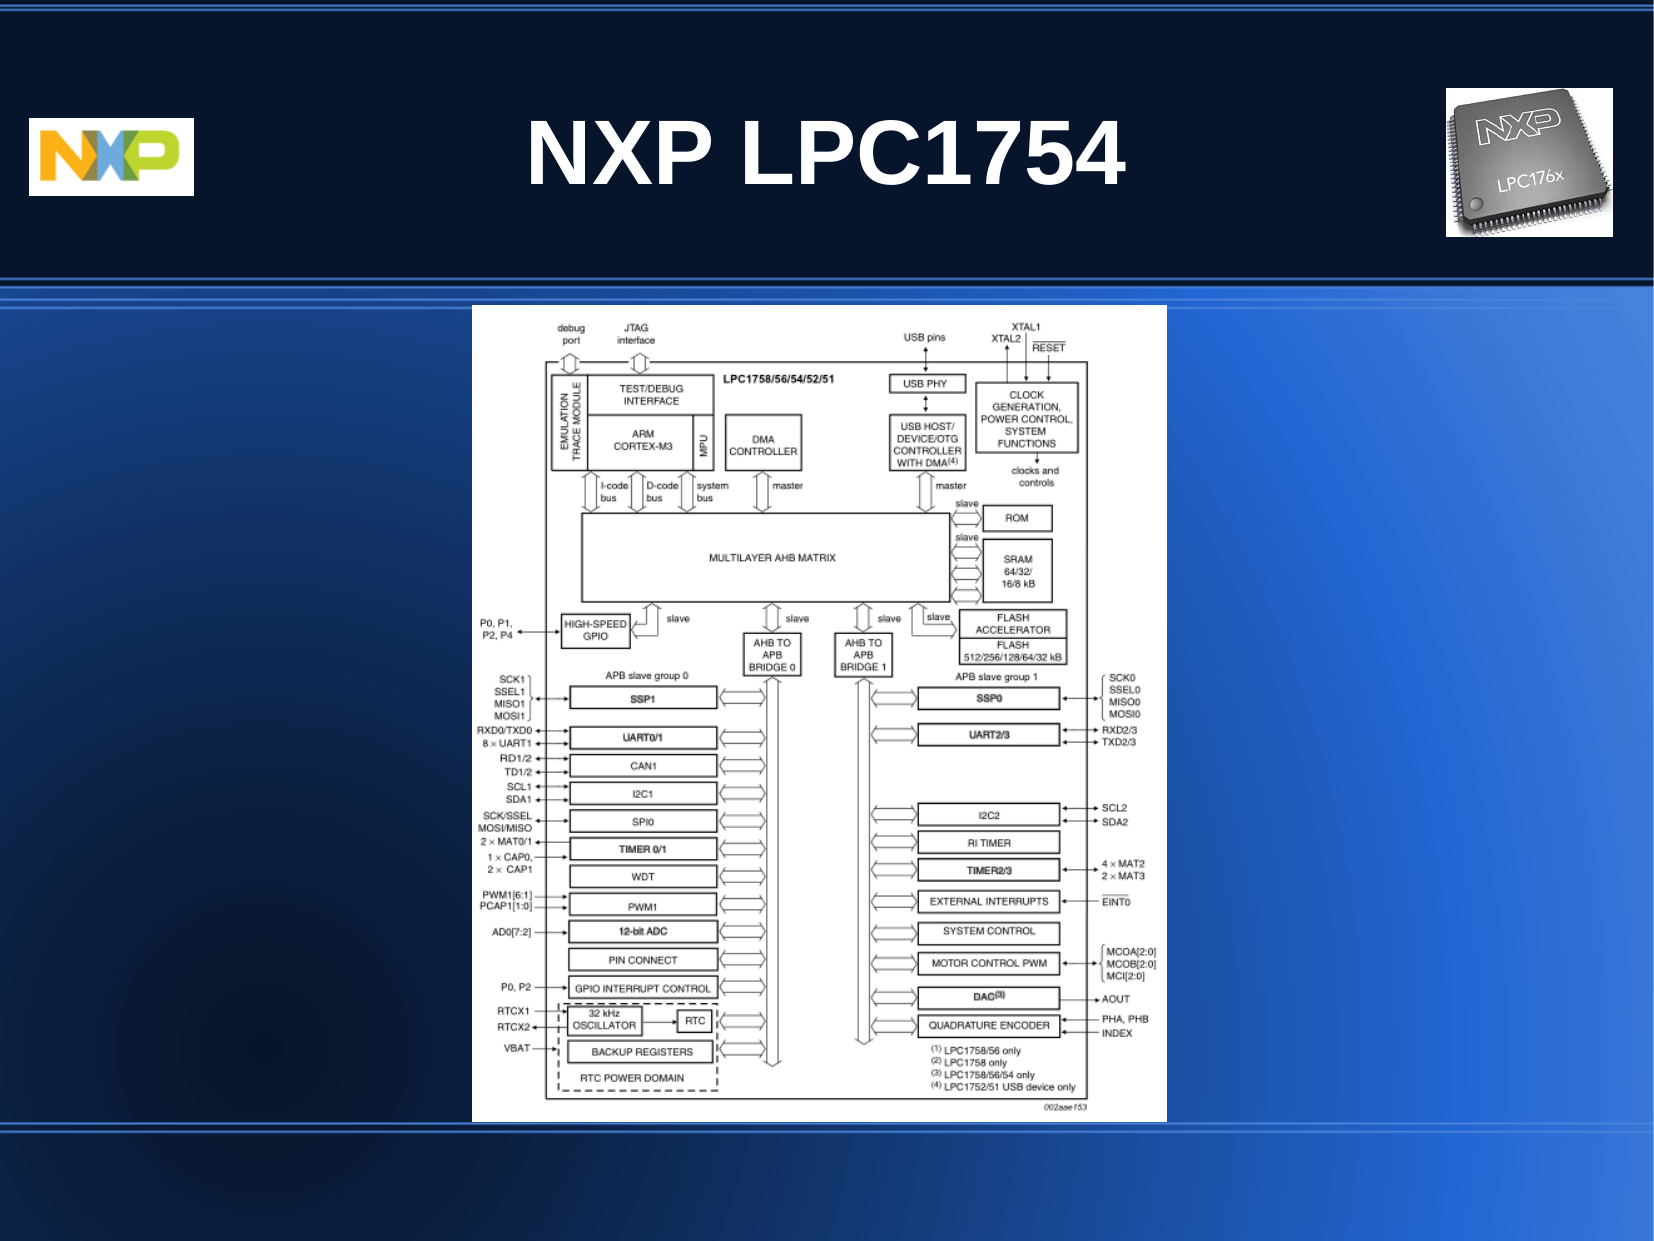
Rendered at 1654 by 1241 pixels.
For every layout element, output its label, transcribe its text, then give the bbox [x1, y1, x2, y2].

title NXP LPC1754 [82, 49, 1571, 257]
picture [0, 0, 1654, 1241]
